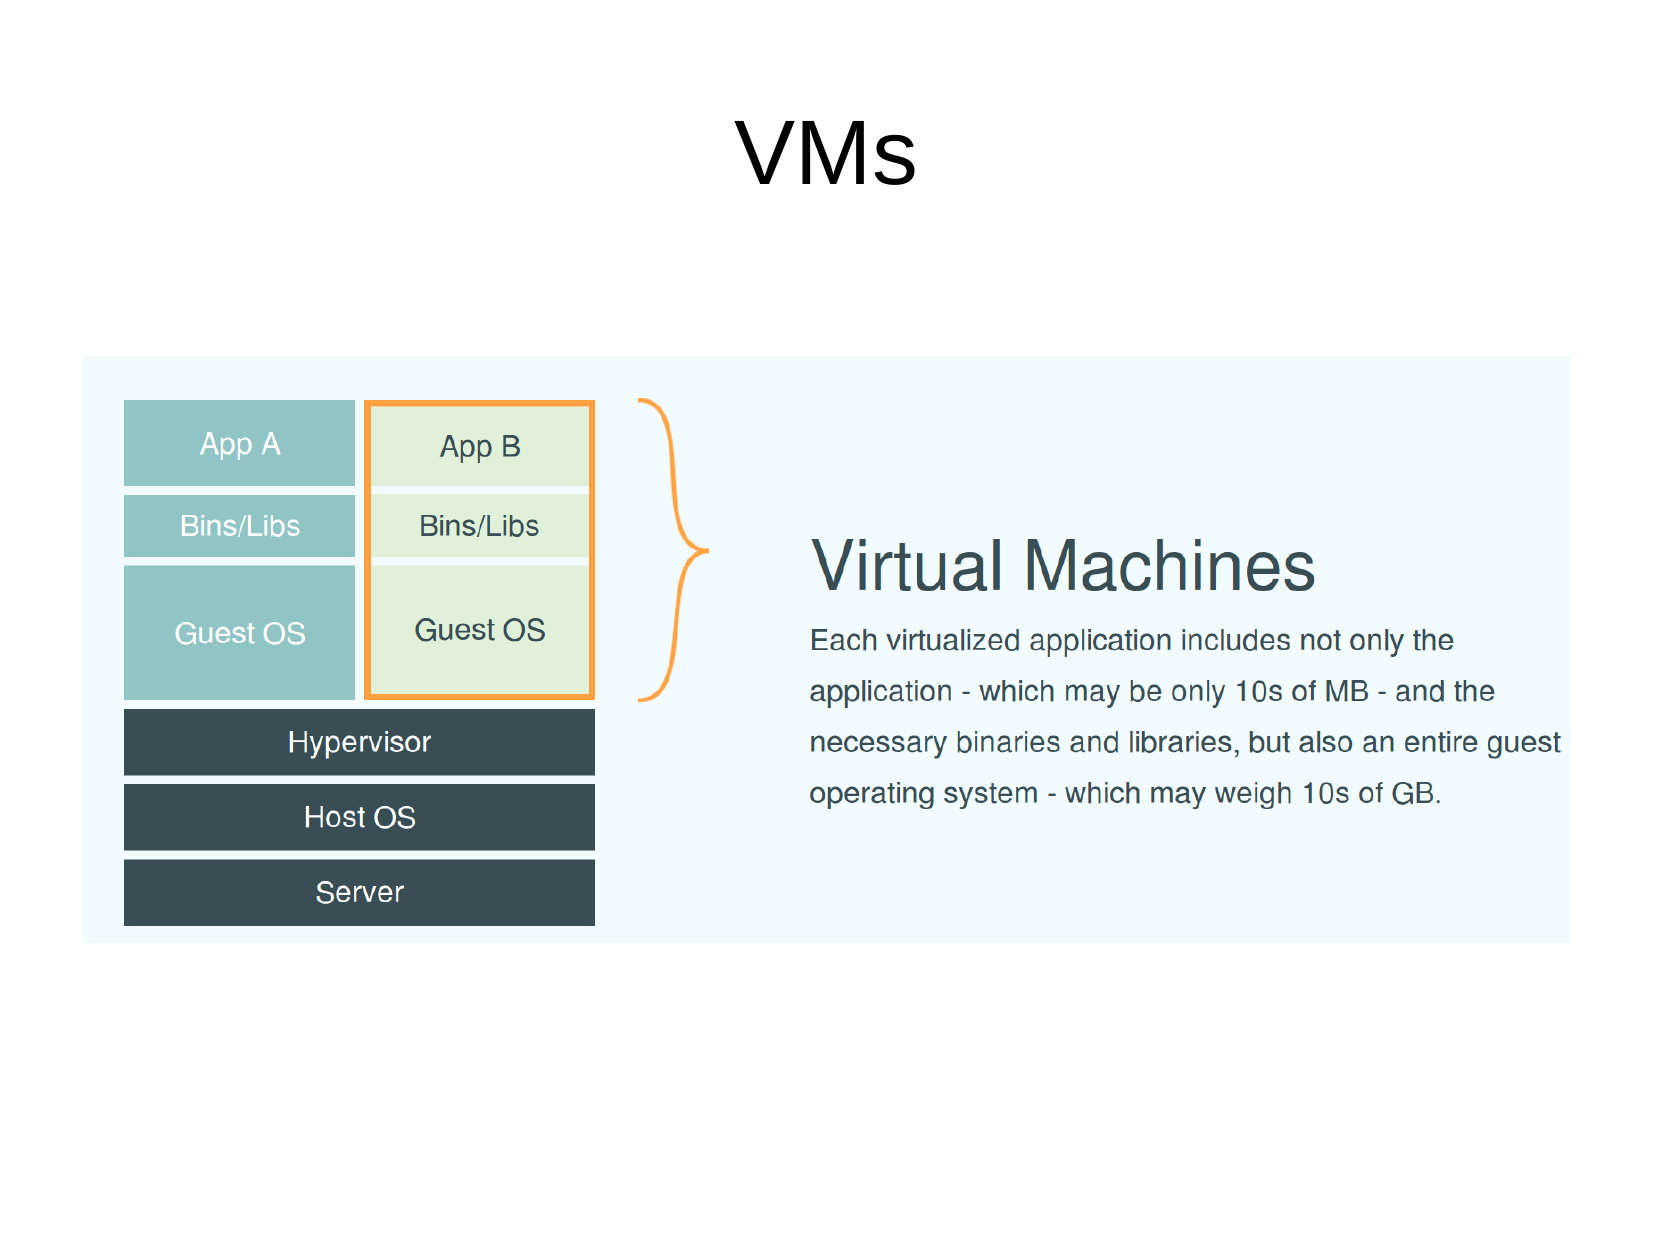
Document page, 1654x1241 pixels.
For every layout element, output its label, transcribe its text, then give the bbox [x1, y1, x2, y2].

title VMs [82, 49, 1571, 257]
picture [82, 356, 1571, 943]
